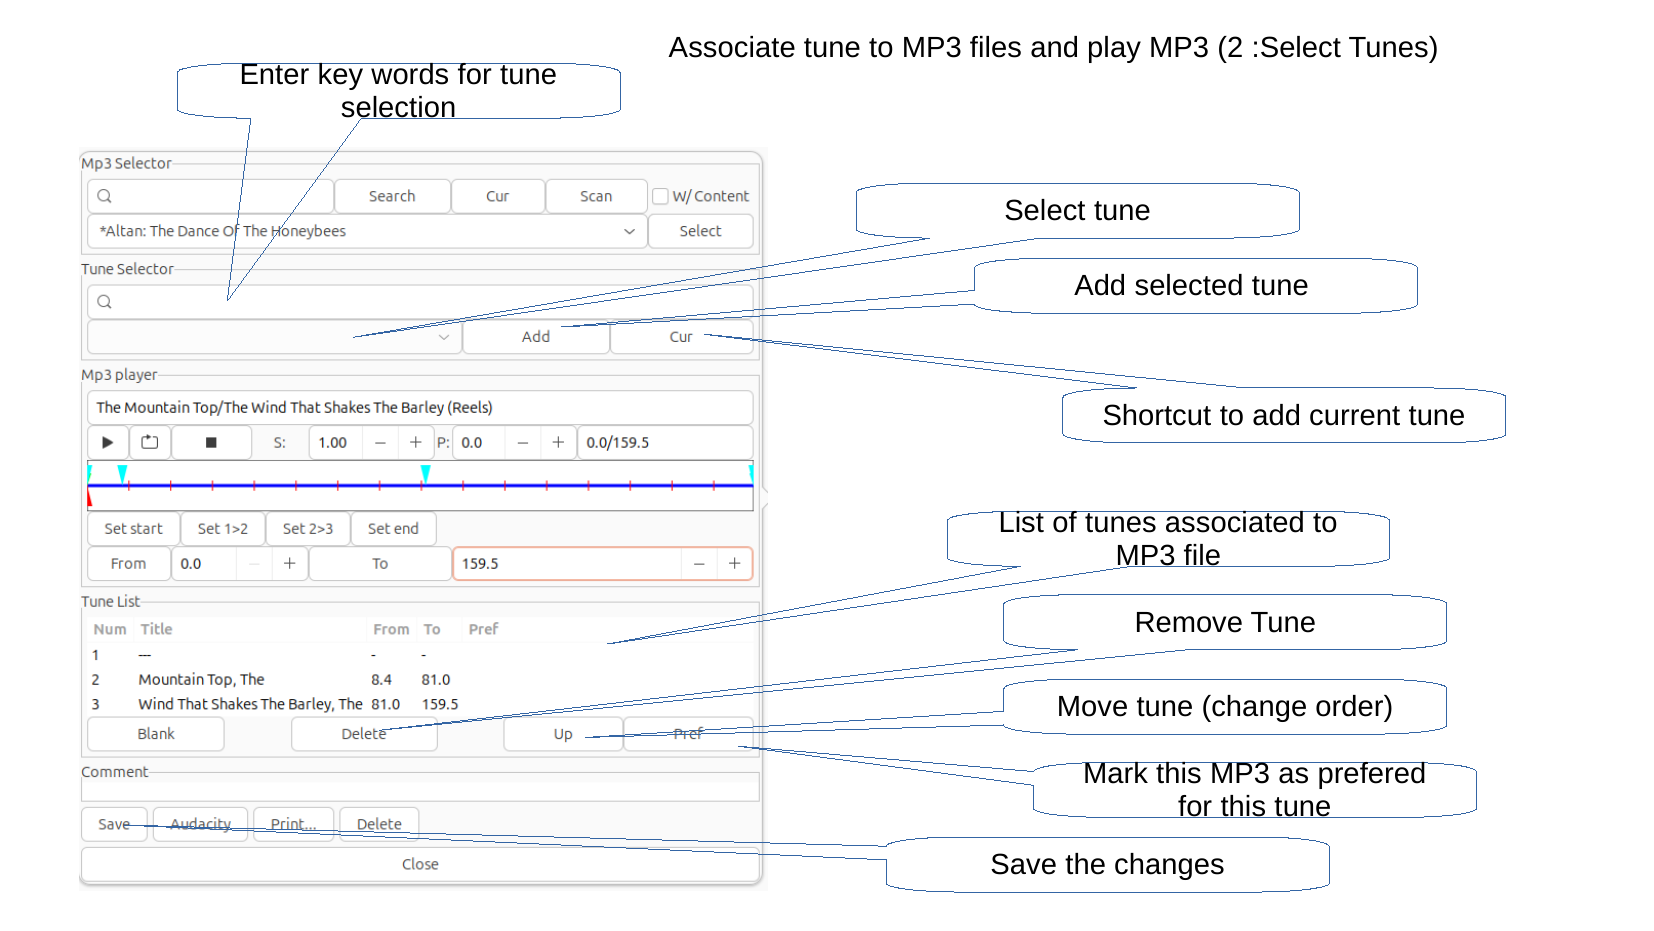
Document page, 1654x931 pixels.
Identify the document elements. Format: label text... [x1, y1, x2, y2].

text_box Move tune (change order) [585, 679, 1447, 738]
text_box Remove Tune [379, 594, 1447, 731]
text_box Save the changes [124, 825, 1330, 893]
text_box Add selected tune [561, 258, 1418, 327]
text_box Associate tune to MP3 files and play MP3 (2 :Select Tunes) [654, 24, 1453, 72]
text_box Select tune [353, 183, 1300, 338]
text_box List of tunes associated to MP3 file [607, 511, 1390, 644]
picture [79, 147, 768, 891]
text_box Enter key words for tune selection [177, 63, 621, 301]
text_box Mark this MP3 as prefered for this tune [738, 746, 1477, 818]
text_box Shortcut to add current tune [704, 334, 1506, 443]
